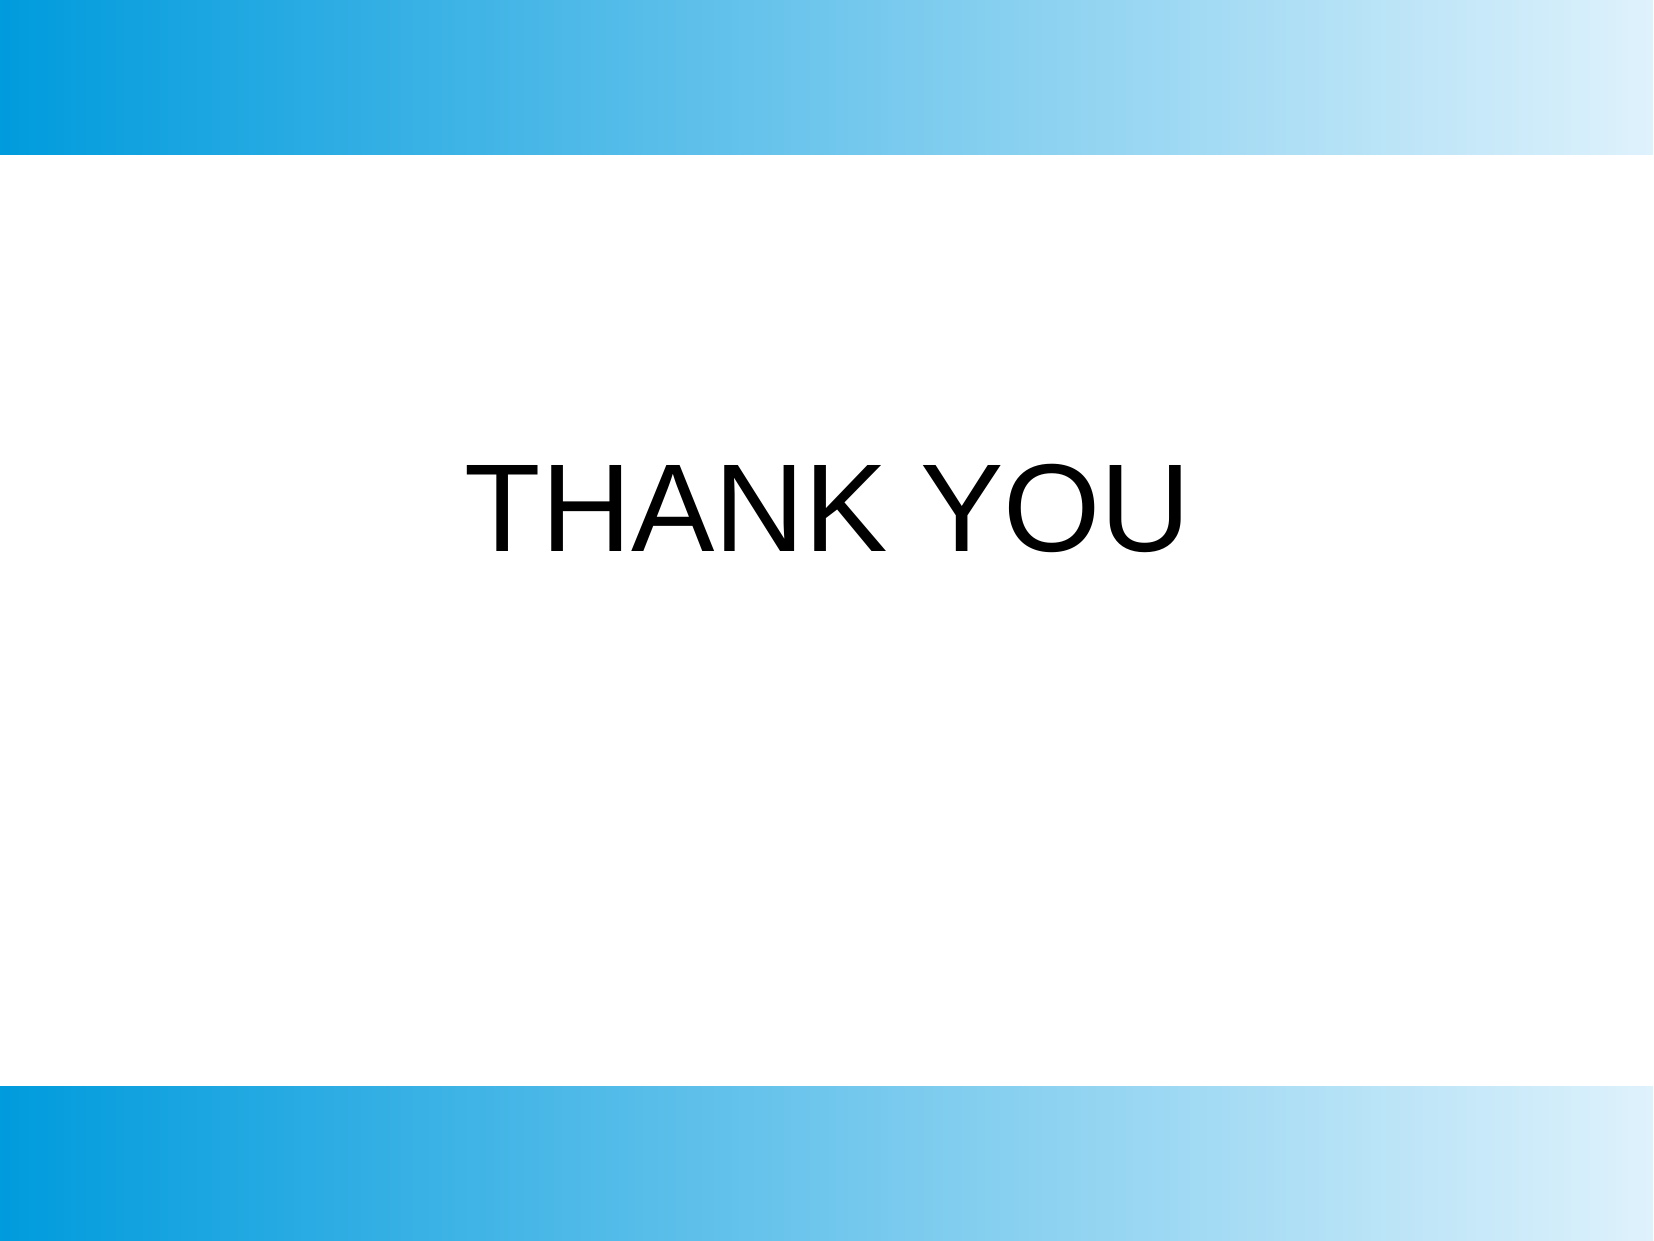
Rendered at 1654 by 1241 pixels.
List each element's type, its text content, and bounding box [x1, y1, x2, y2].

title [82, 49, 1571, 155]
text_box THANK YOU [450, 430, 1261, 586]
